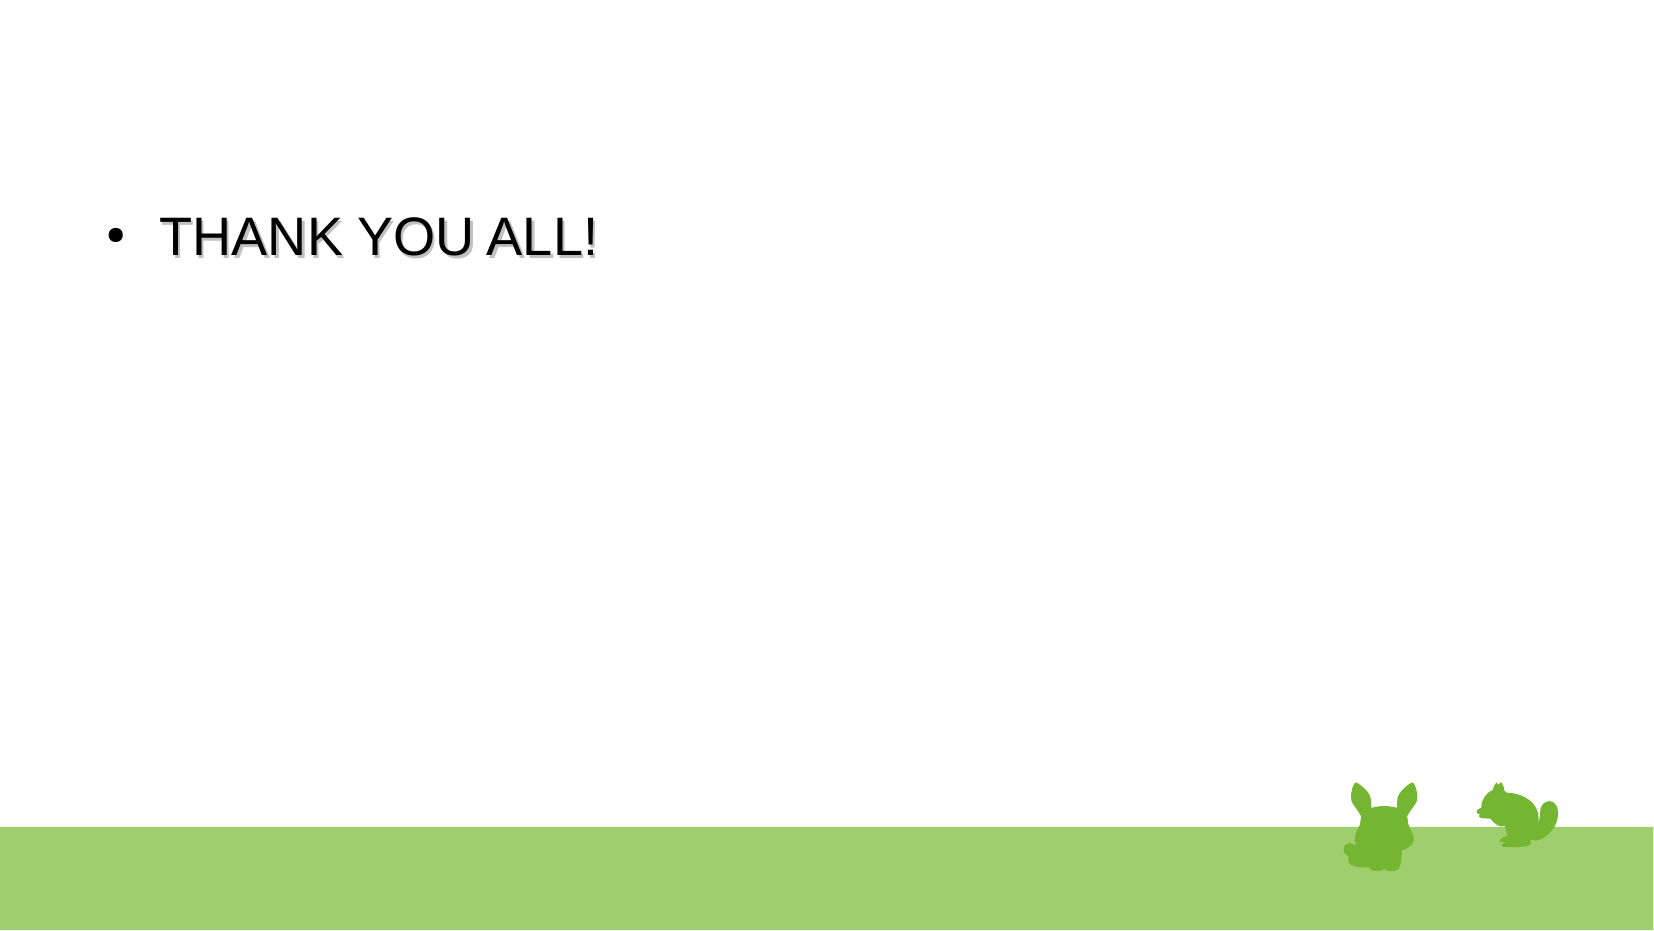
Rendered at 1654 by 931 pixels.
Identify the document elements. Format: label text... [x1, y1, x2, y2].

list THANK YOU ALL! [88, 206, 1565, 739]
